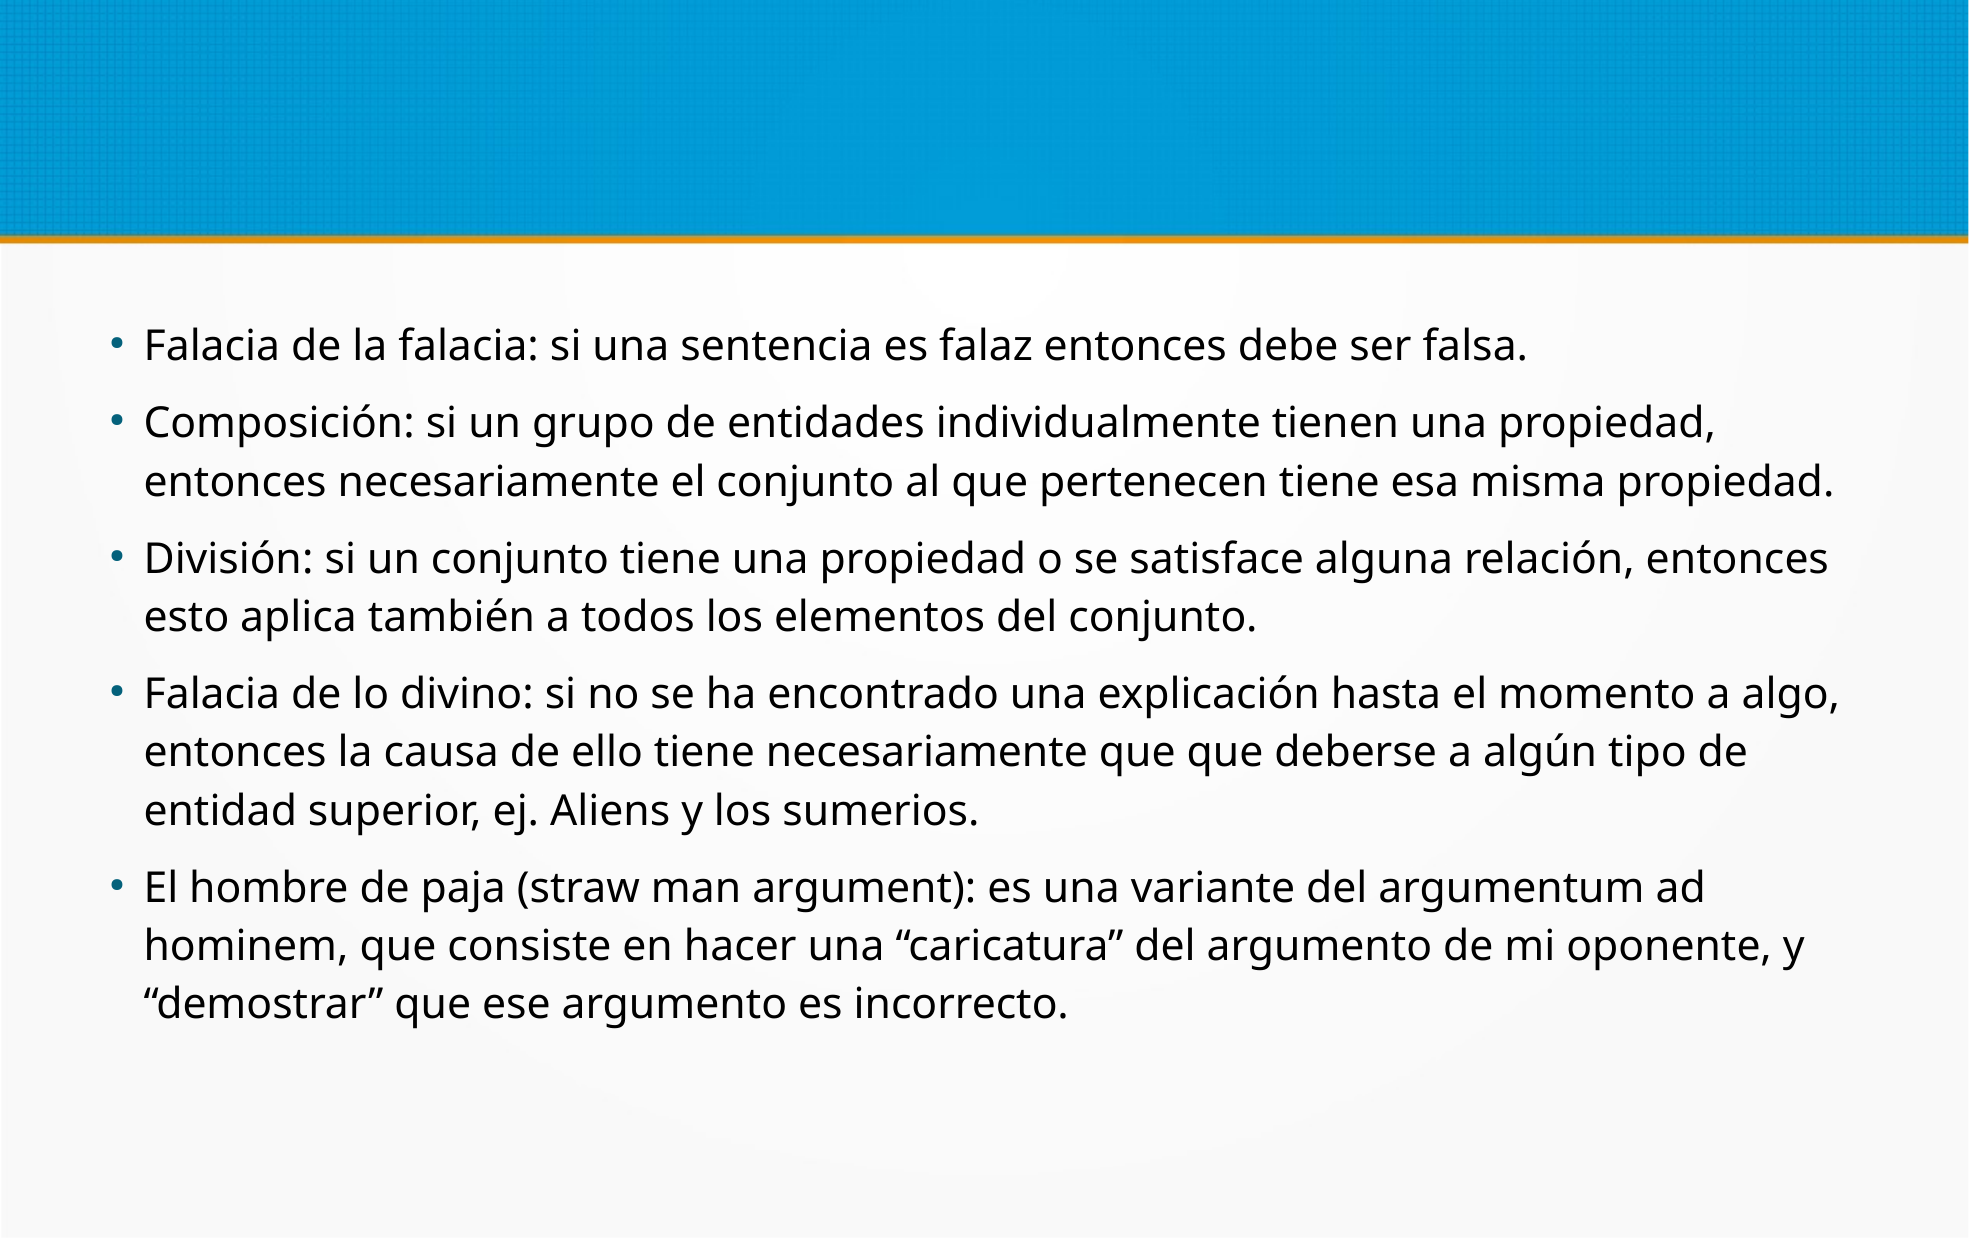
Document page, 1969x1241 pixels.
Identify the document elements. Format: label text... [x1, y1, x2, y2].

list Falacia de la falacia: si una sentencia es falaz entonces debe ser falsa. Composición: si un grupo de entidades individualmente tienen una propiedad, entonces necesariamente el conjunto al que pertenecen tiene esa misma propiedad. División: si un conjunto tiene una propiedad o se satisface alguna relación, entonces esto aplica también a todos los elementos del conjunto. Falacia de lo divino: si no se ha encontrado una explicación hasta el momento a algo, entonces la causa de ello tiene necesariamente que que deberse a algún tipo de entidad superior, ej. Aliens y los sumerios. El hombre de paja (straw man argument): es una variante del argumentum ad hominem, que consiste en hacer una “caricatura” del argumento de mi oponente, y “demostrar” que ese argumento es incorrecto. [98, 315, 1861, 1081]
picture [0, 233, 1969, 1241]
